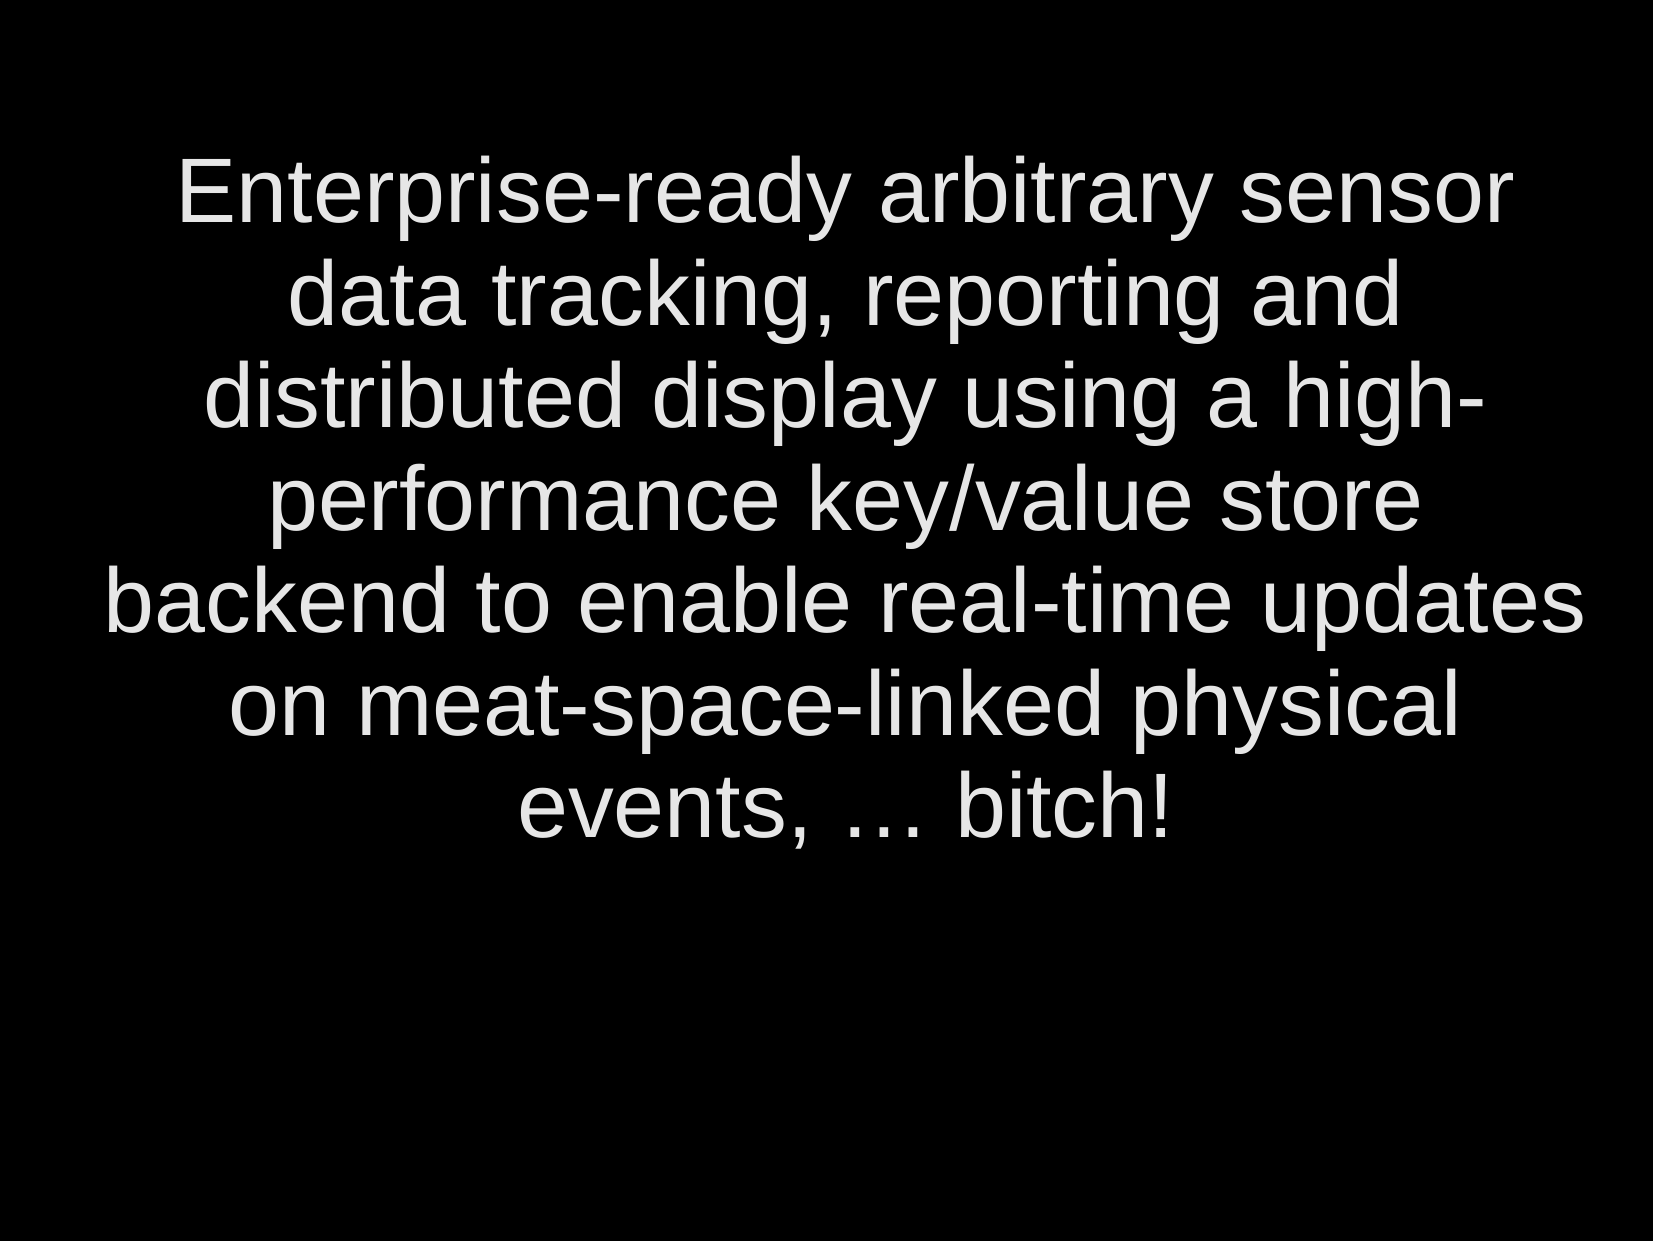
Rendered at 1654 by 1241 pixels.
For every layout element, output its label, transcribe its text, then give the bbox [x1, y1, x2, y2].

title Enterprise-ready arbitrary sensor data tracking, reporting and distributed display using a high-performance key/value store backend to enable real-time updates on meat-space-linked physical events, … bitch! [102, 139, 1591, 858]
